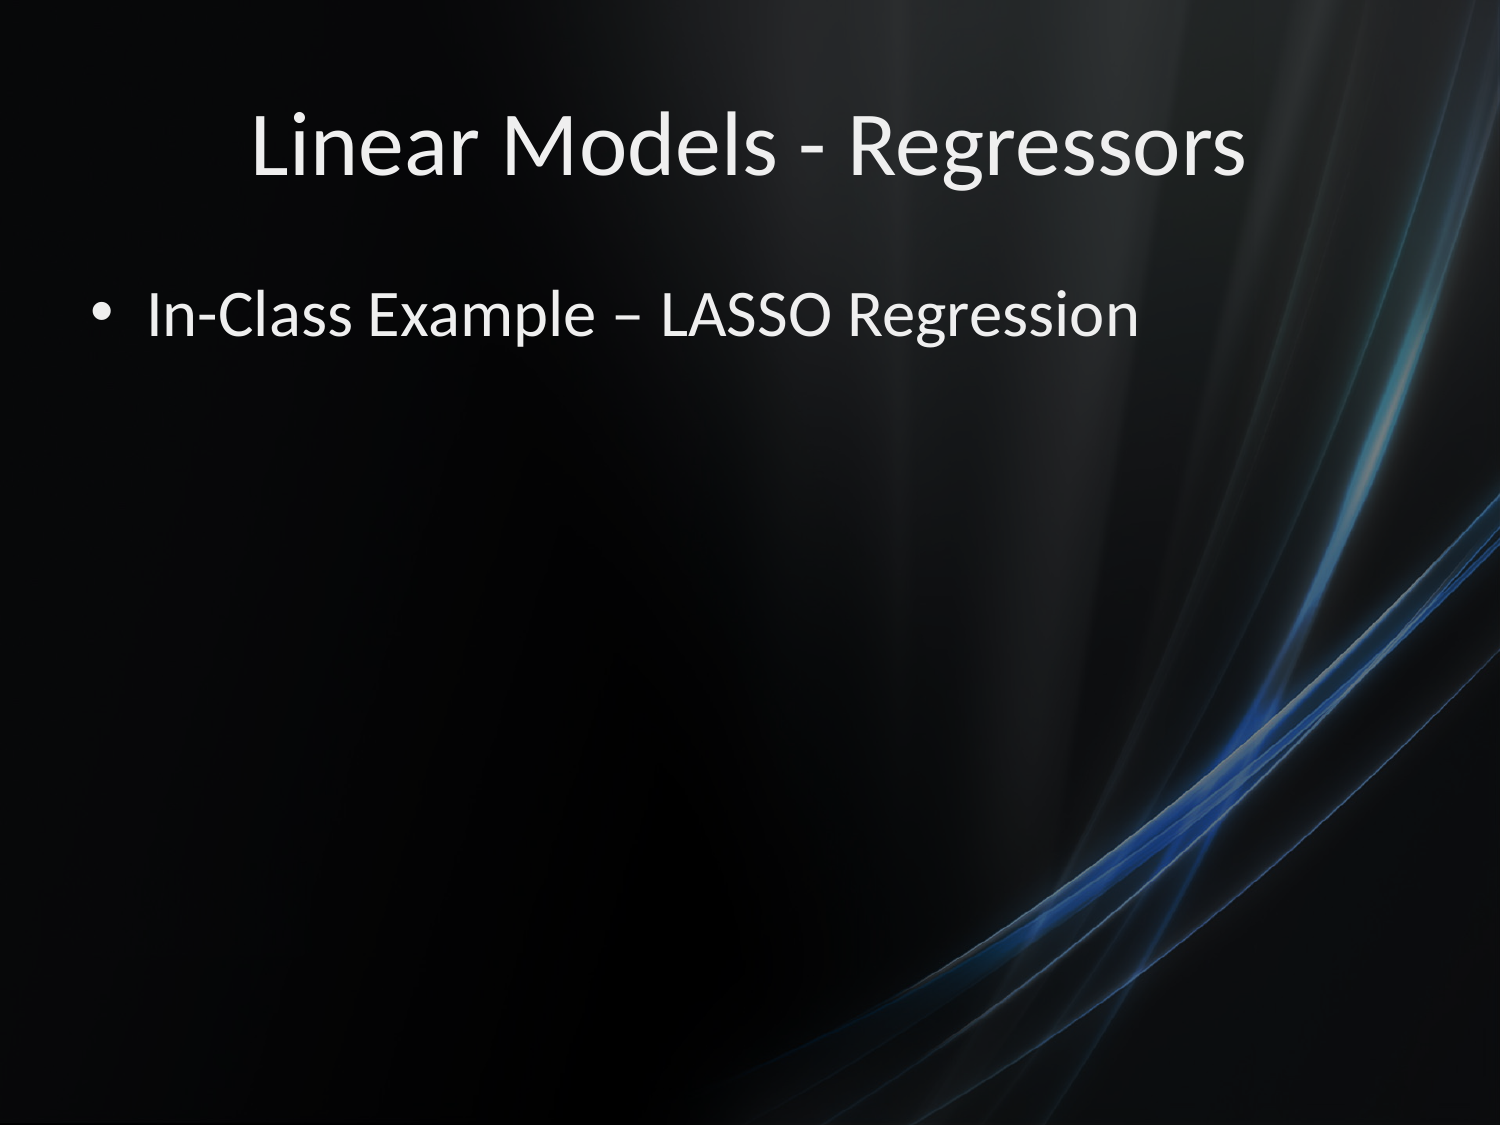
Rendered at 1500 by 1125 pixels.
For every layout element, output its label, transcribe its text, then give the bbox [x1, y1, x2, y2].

picture [0, 0, 1500, 1125]
title Linear Models - Regressors [75, 45, 1425, 233]
list In-Class Example – LASSO Regression [75, 262, 1425, 1005]
